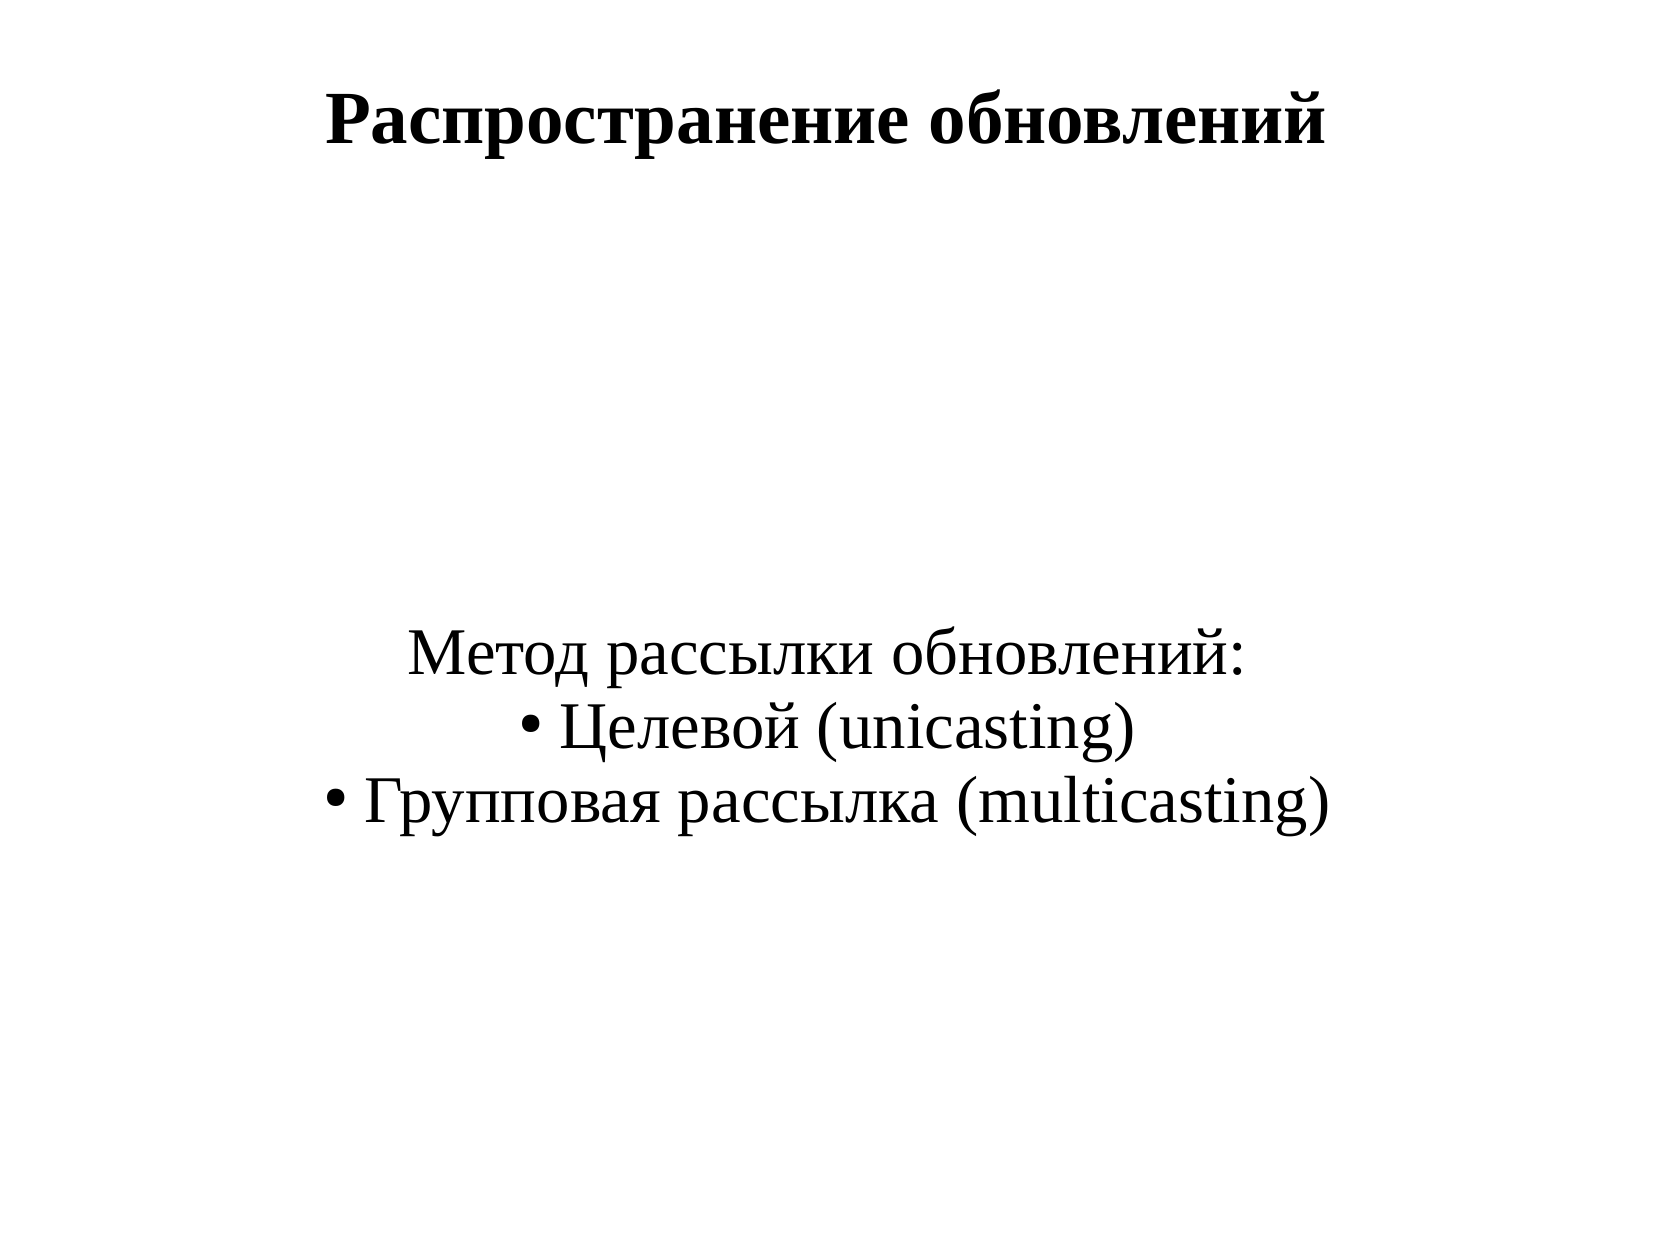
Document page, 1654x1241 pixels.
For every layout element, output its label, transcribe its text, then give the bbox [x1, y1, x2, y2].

subtitle Метод рассылки обновлений: Целевой (unicasting) Групповая рассылка (multicasting) [30, 236, 1626, 1215]
title Распространение обновлений [30, 27, 1624, 210]
